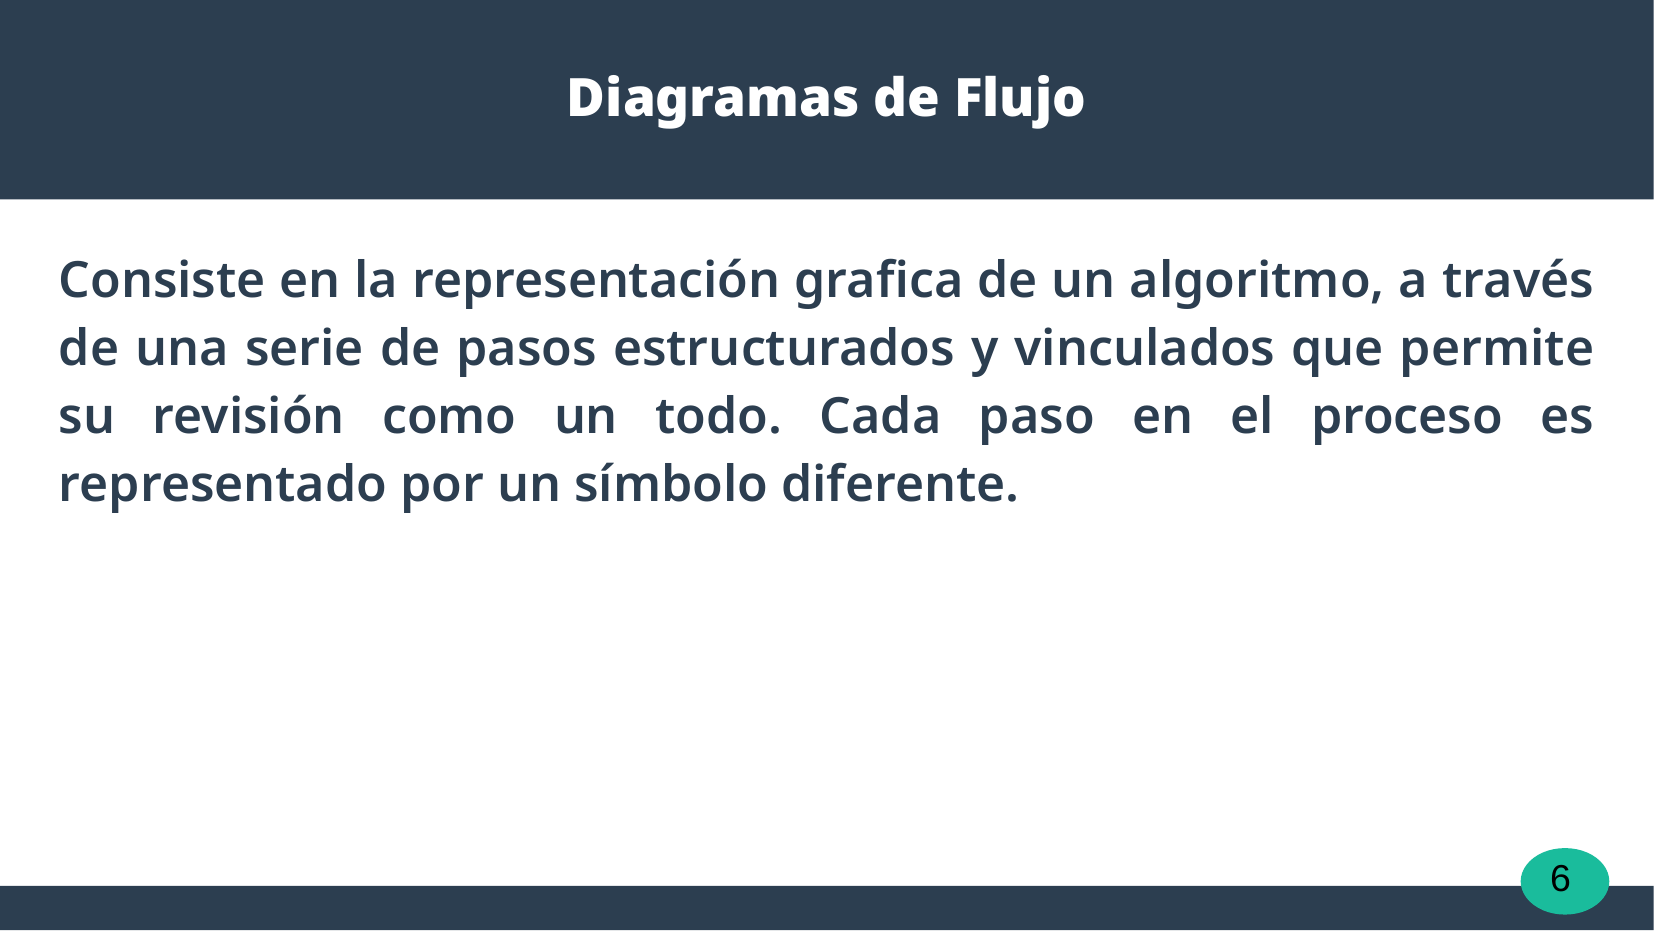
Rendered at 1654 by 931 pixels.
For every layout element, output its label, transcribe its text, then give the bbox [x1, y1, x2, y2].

list Consiste en la representación grafica de un algoritmo, a través de una serie de pasos estructurados y vinculados que permite su revisión como un todo. Cada paso en el proceso es representado por un símbolo diferente. [59, 243, 1595, 864]
text_box 6 [1535, 850, 1612, 921]
title Diagramas de Flujo [59, 37, 1595, 156]
